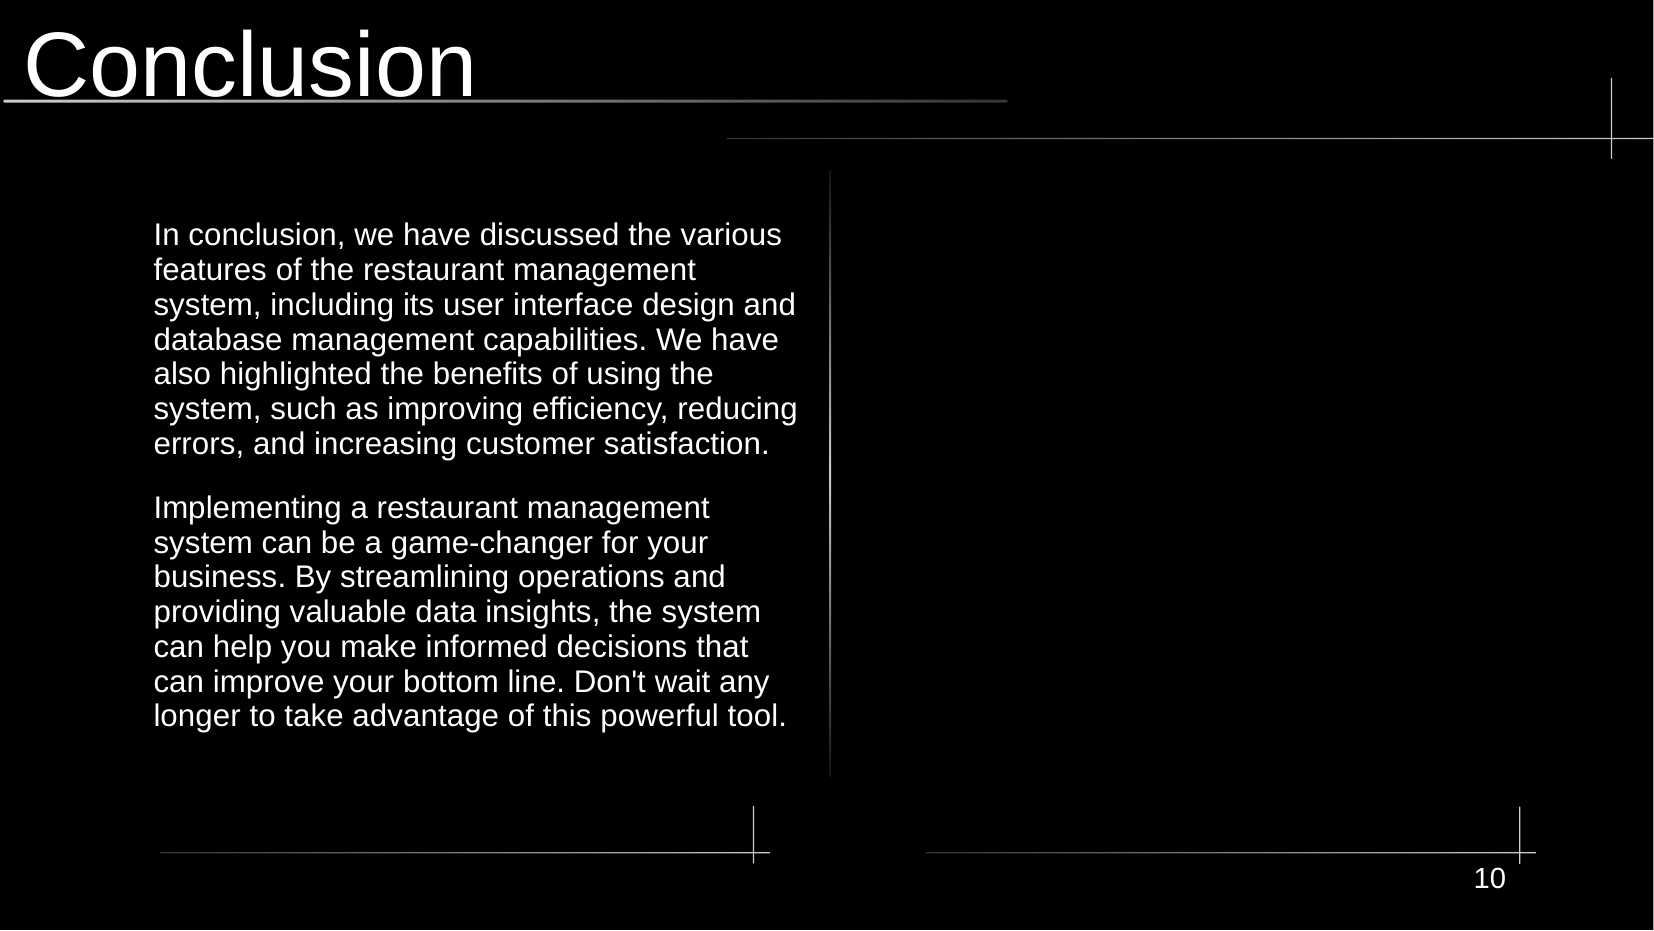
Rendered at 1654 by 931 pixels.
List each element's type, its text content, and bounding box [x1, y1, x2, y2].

list In conclusion, we have discussed the various features of the restaurant management system, including its user interface design and database management capabilities. We have also highlighted the benefits of using the system, such as improving efficiency, reducing errors, and increasing customer satisfaction. Implementing a restaurant management system can be a game-changer for your business. By streamlining operations and providing valuable data insights, the system can help you make informed decisions that can improve your bottom line. Don't wait any longer to take advantage of this powerful tool. [82, 217, 809, 758]
title Conclusion [23, 11, 1589, 119]
